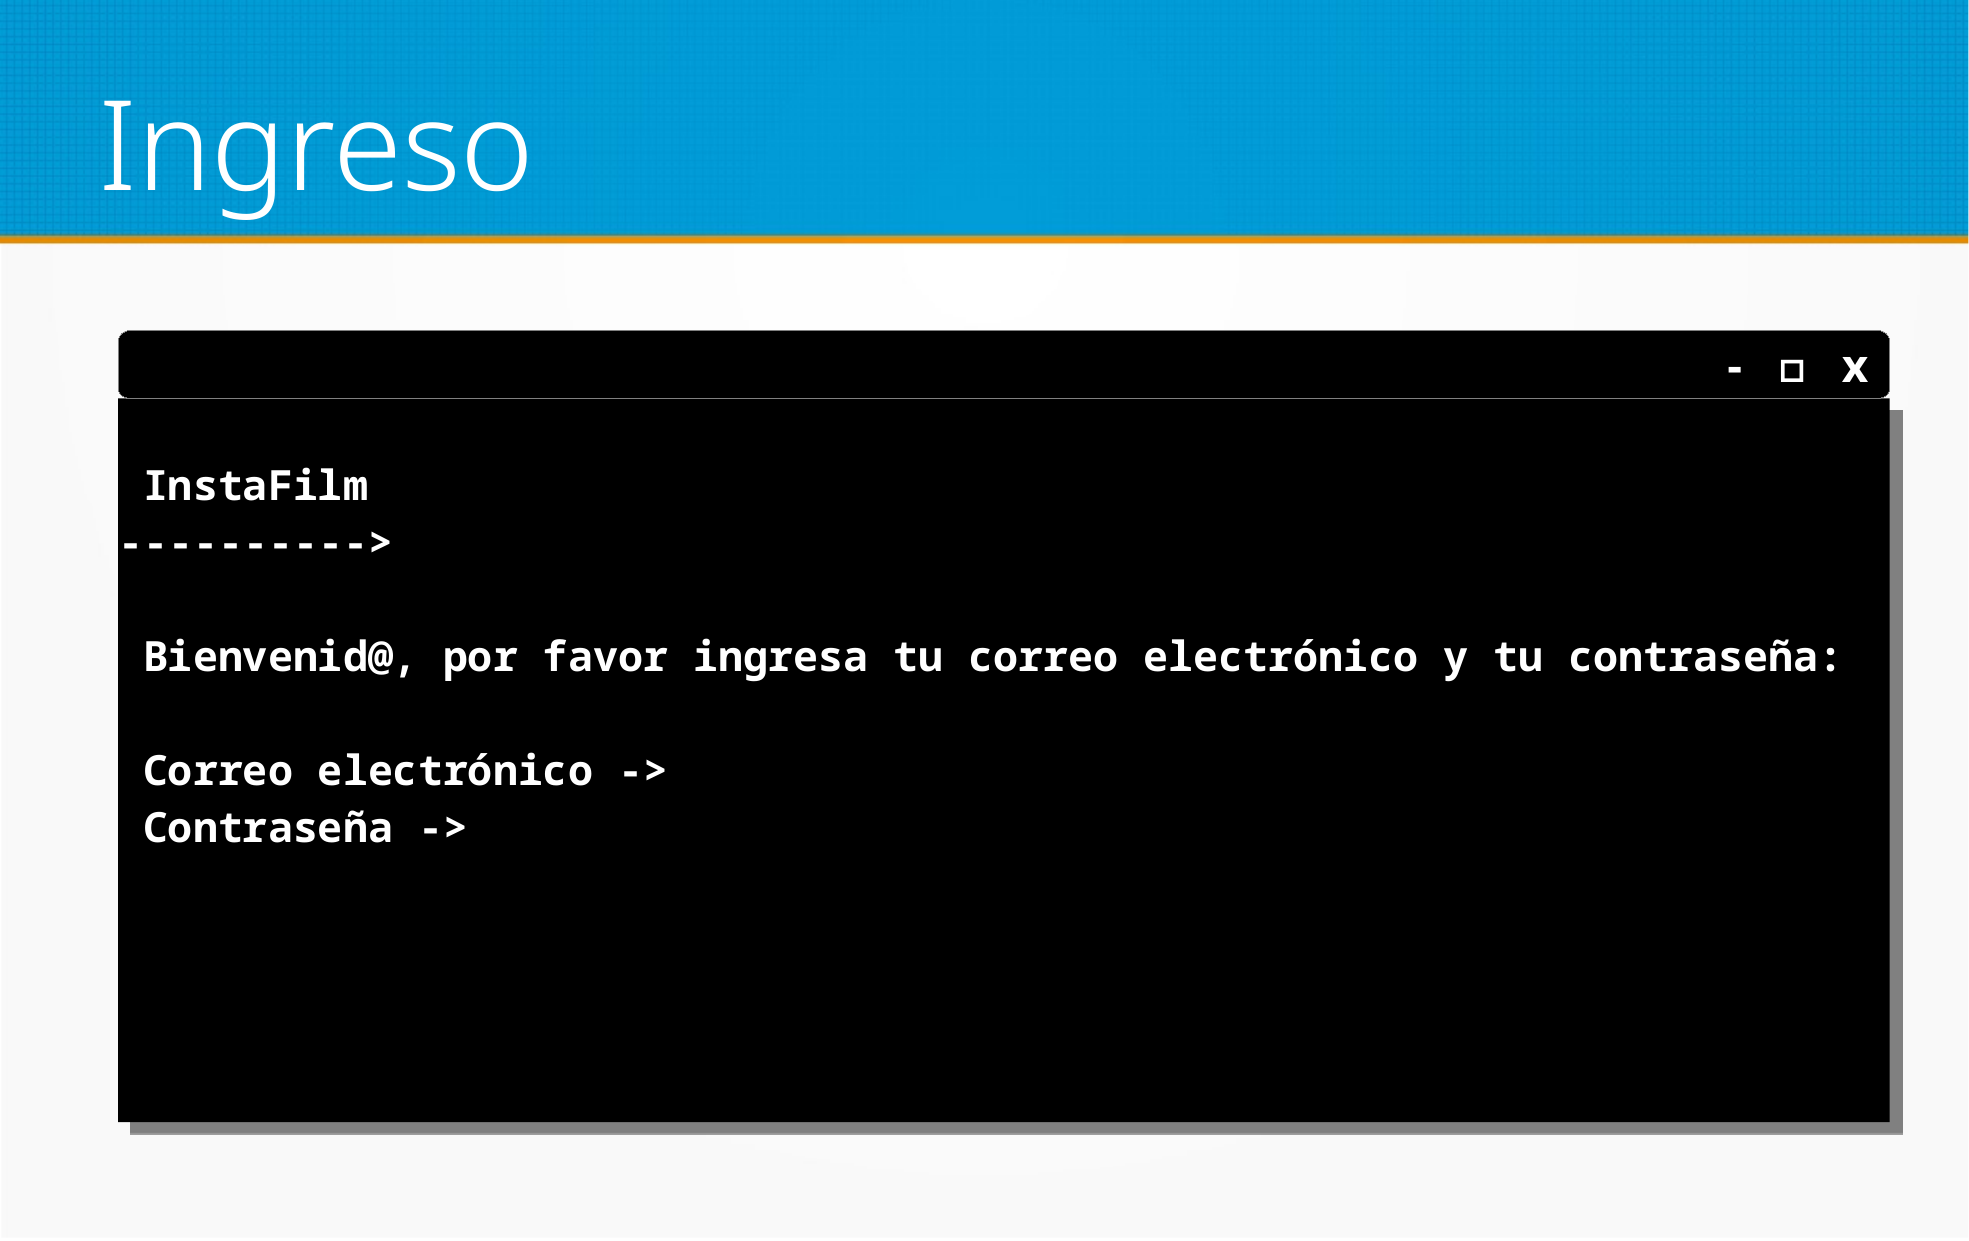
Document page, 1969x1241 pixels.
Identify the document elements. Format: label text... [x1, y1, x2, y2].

text_box InstaFilm ----------> Bienvenid@, por favor ingresa tu correo electrónico y tu contraseña: Correo electrónico -> Contraseña -> [118, 398, 1890, 1123]
text_box - □ x [118, 330, 1890, 399]
title Ingreso [98, 19, 1870, 227]
picture [0, 233, 1969, 1241]
